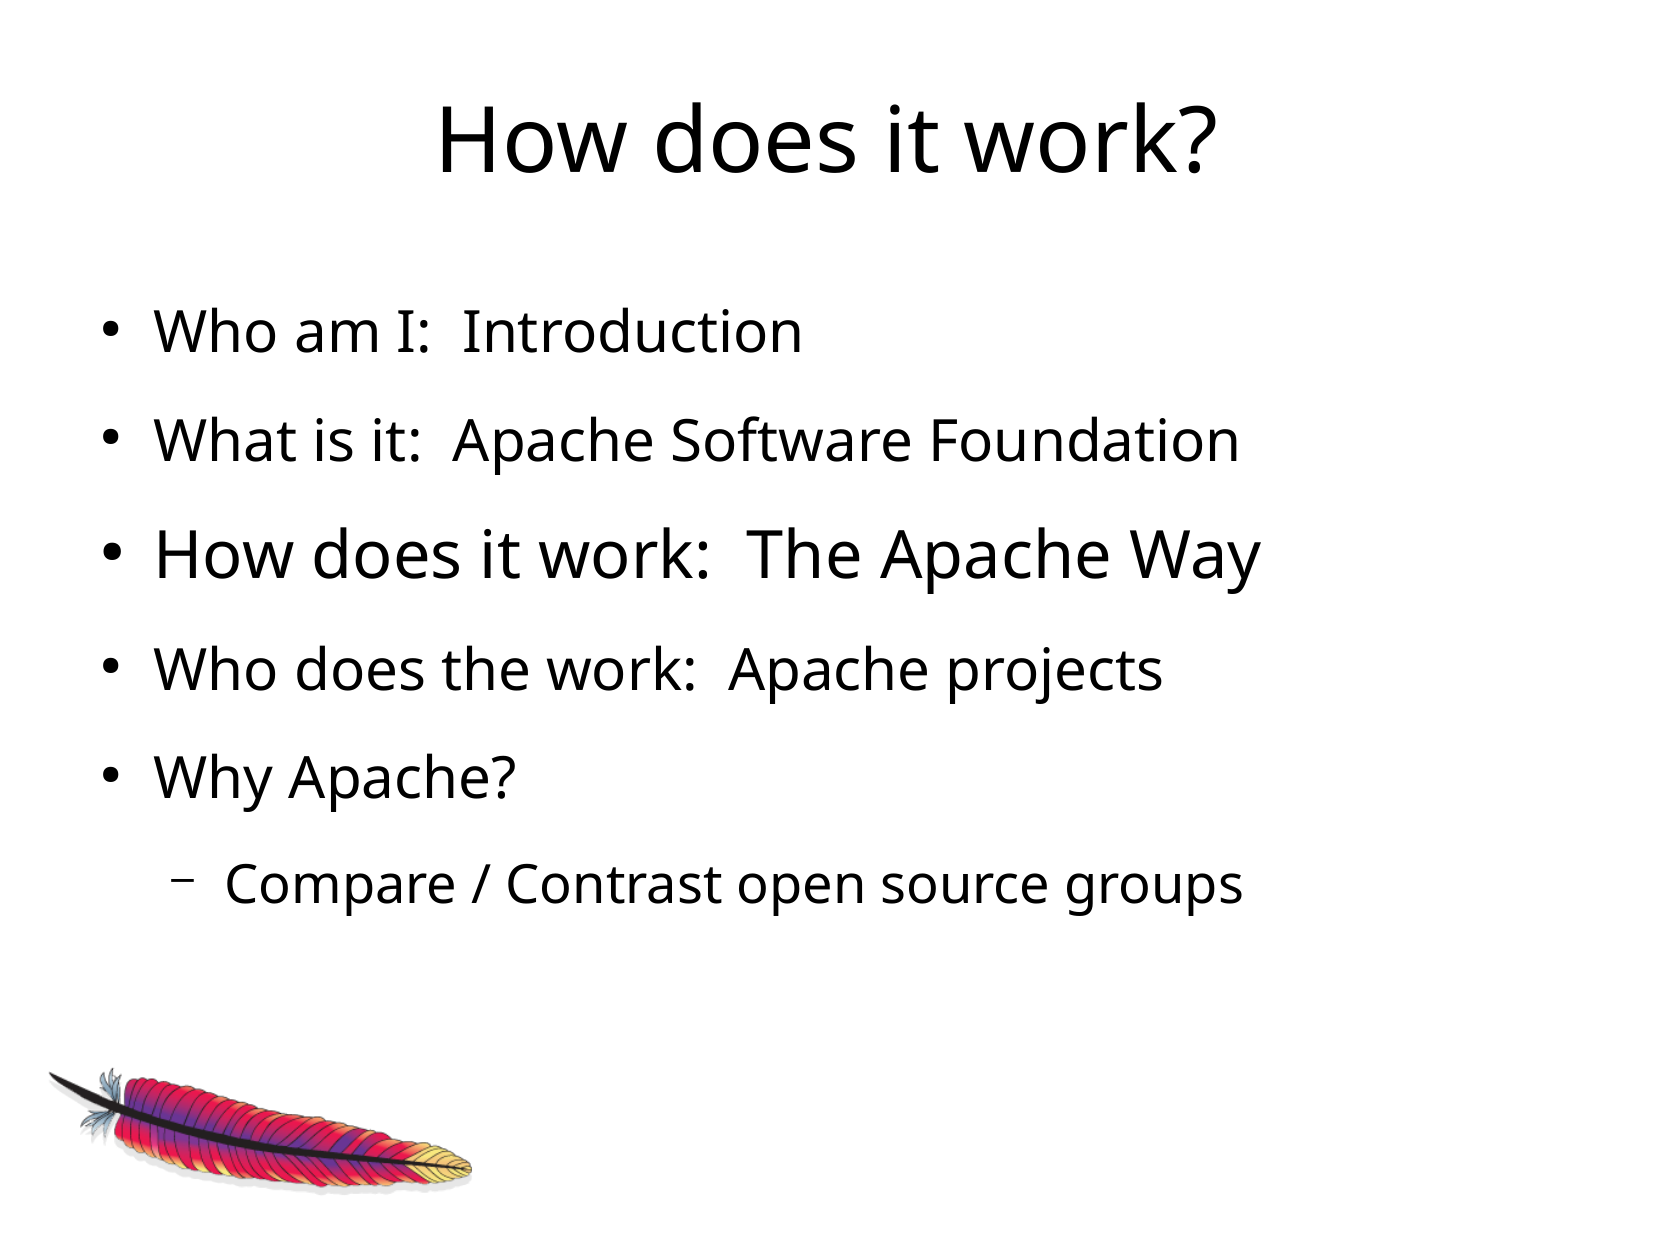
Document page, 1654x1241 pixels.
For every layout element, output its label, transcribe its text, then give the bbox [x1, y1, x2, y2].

list Who am I: Introduction What is it: Apache Software Foundation How does it work: The Apache Way Who does the work: Apache projects Why Apache? Compare / Contrast open source groups [82, 290, 1571, 1109]
picture [45, 1064, 477, 1200]
title How does it work? [82, 49, 1571, 226]
